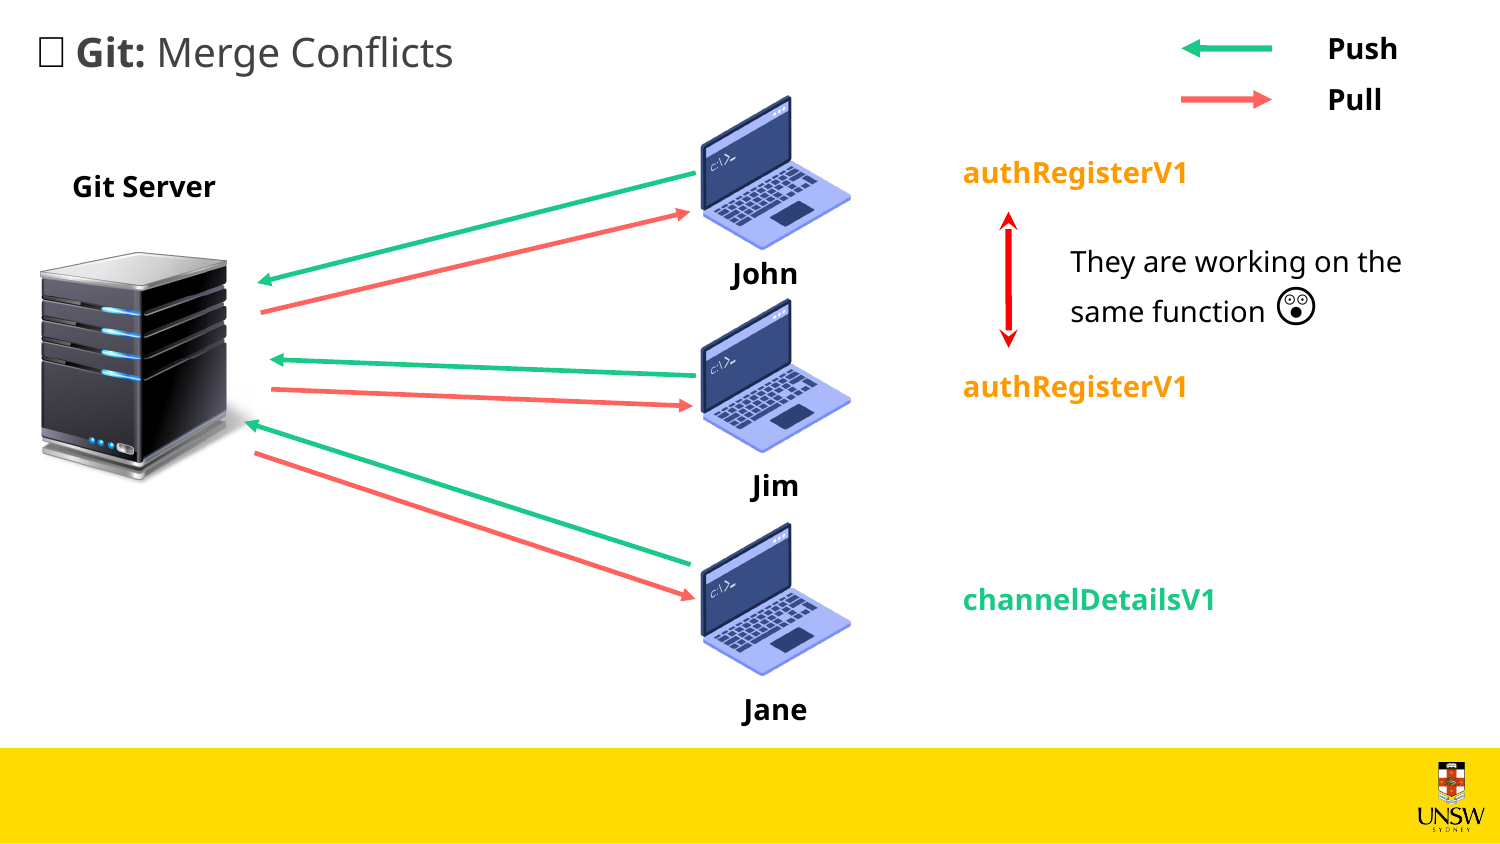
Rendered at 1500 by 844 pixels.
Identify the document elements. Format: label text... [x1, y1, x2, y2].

text_box authRegisterV1 [947, 139, 1378, 205]
text_box Pull [1312, 66, 1484, 132]
text_box John [675, 239, 856, 305]
picture [1418, 762, 1485, 832]
text_box Jim [685, 452, 866, 518]
text_box They are working on the same function 😲 [1055, 228, 1478, 347]
text_box channelDetailsV1 [947, 566, 1378, 632]
text_box authRegisterV1 [947, 352, 1378, 418]
text_box Jane [685, 676, 866, 742]
picture [695, 92, 856, 239]
text_box Git Server [28, 153, 260, 219]
text_box 🌐 Git: Merge Conflicts [9, 8, 784, 92]
text_box Push [1312, 15, 1484, 66]
picture [695, 519, 856, 676]
picture [695, 305, 856, 452]
picture [18, 233, 270, 485]
